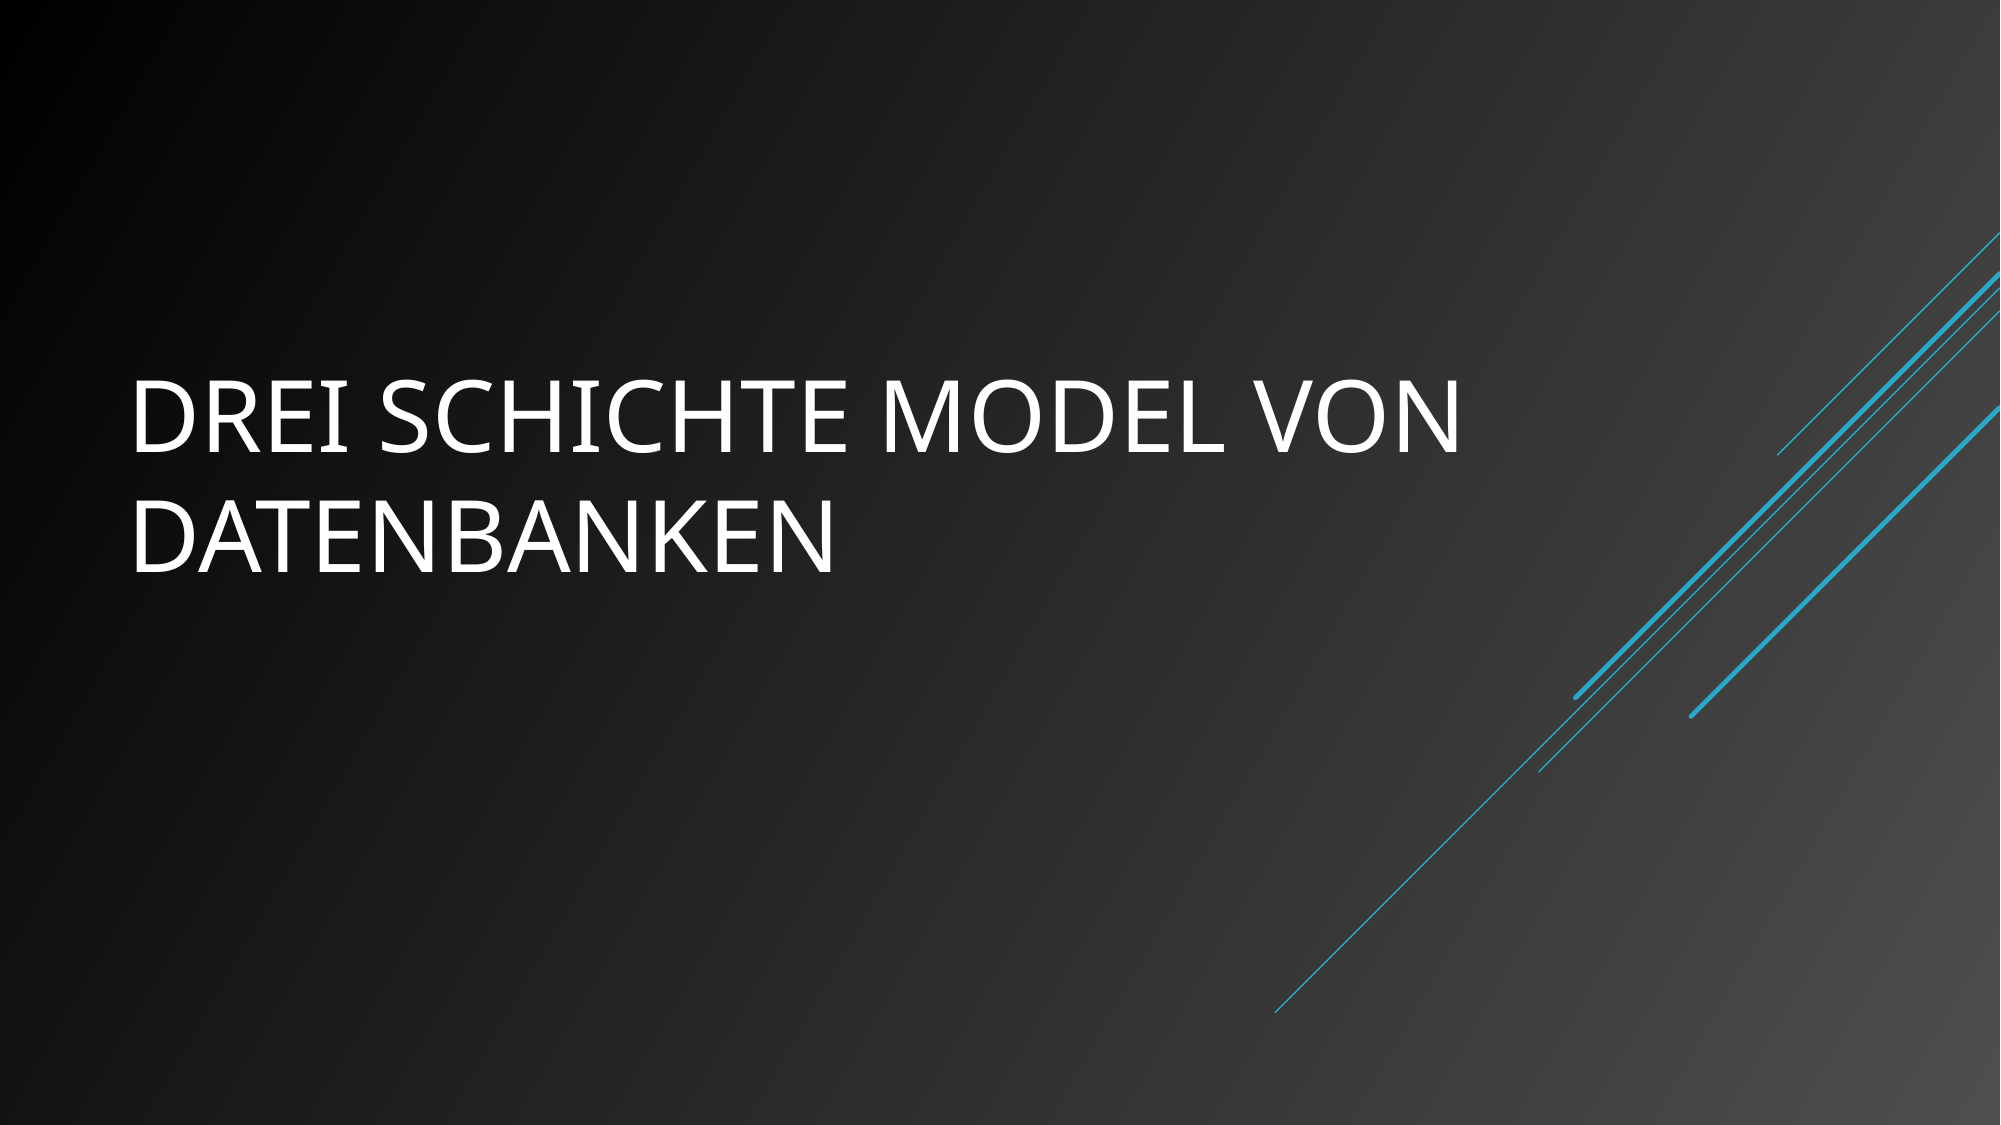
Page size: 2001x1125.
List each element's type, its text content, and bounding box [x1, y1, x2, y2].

text_box [0, 0, 2000, 1125]
title Drei schichte Model von Datenbanken [112, 112, 1494, 601]
